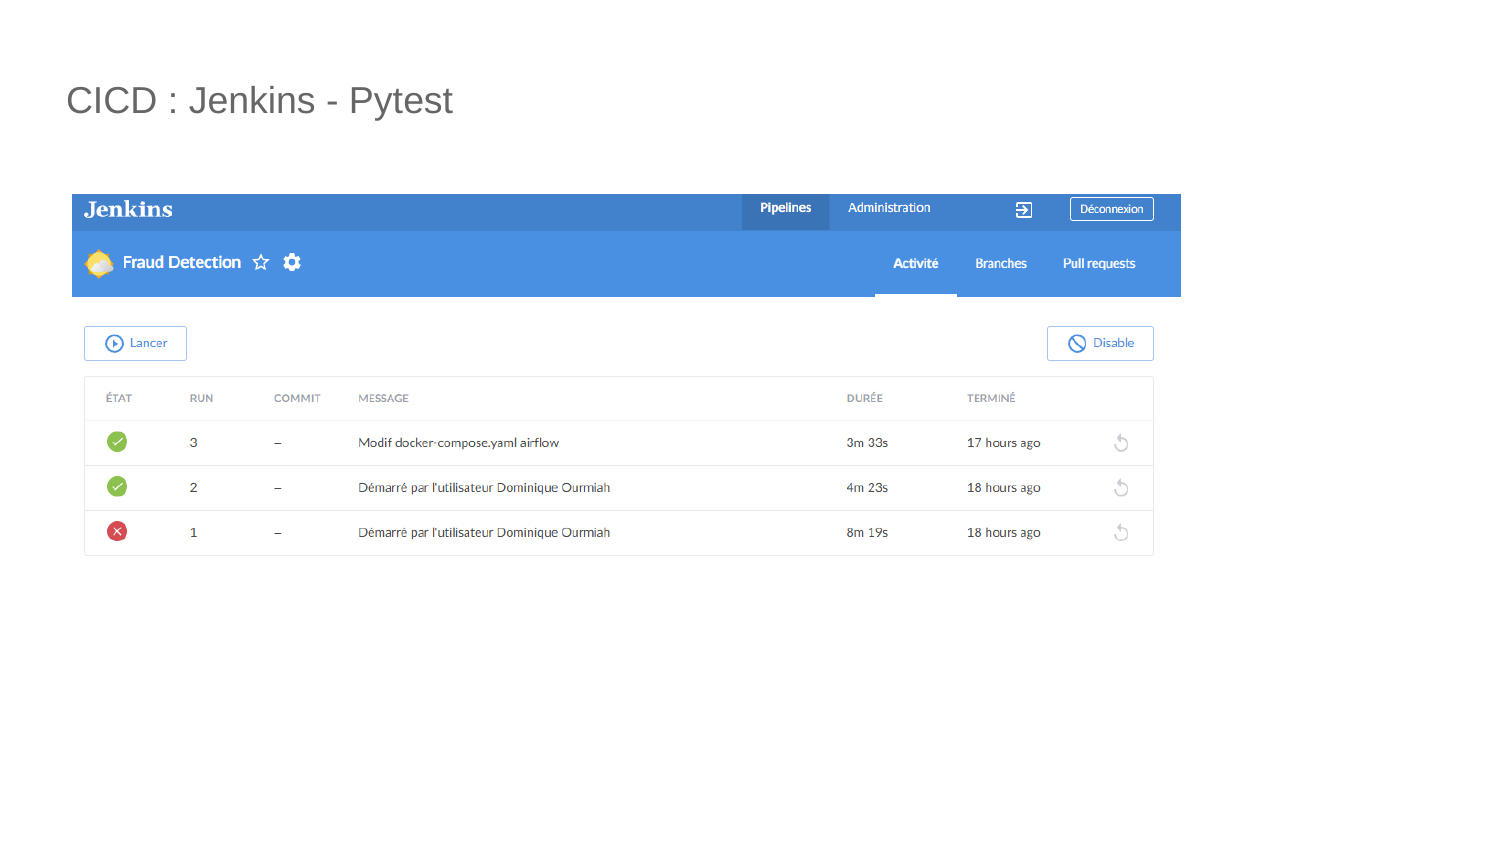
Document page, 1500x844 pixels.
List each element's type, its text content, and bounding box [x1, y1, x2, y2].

title CICD : Jenkins - Pytest [51, 61, 508, 156]
picture [72, 194, 1181, 626]
